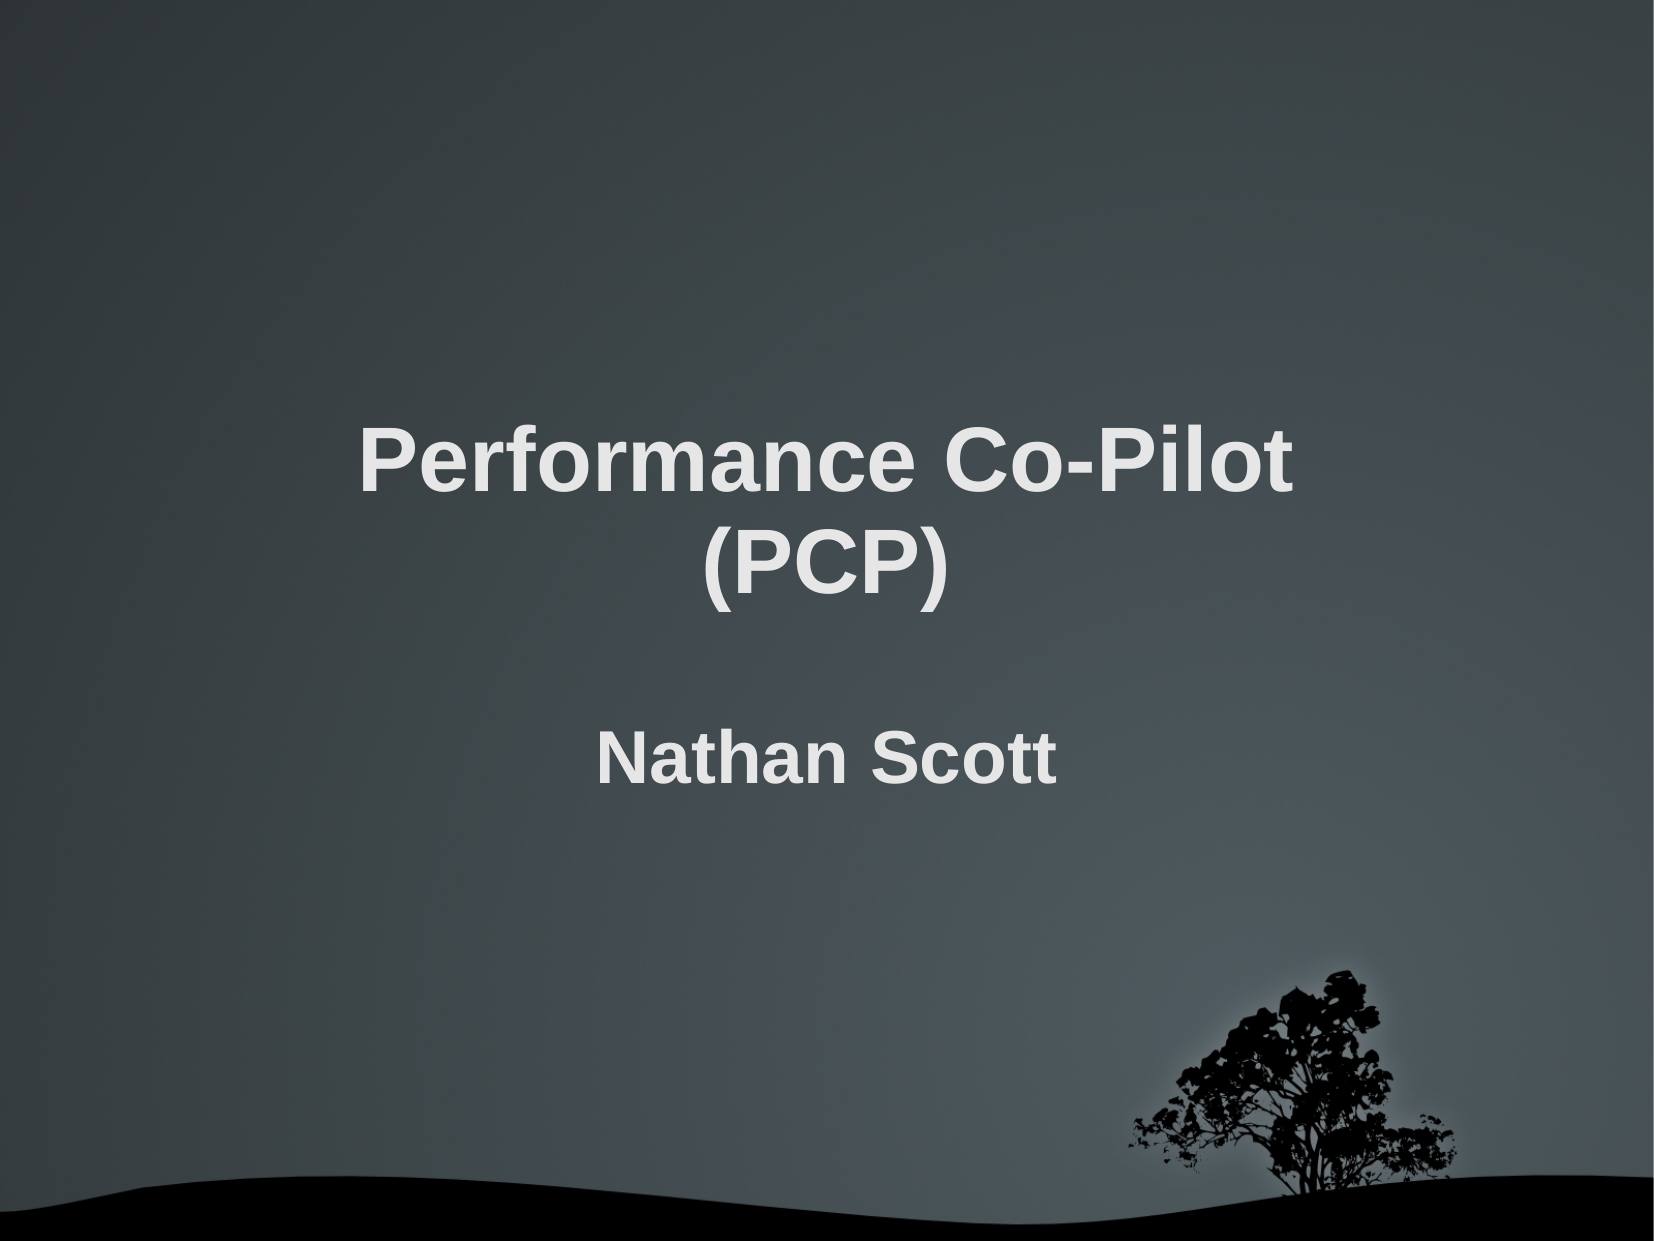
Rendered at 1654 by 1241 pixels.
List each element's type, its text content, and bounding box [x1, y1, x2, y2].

title Performance Co-Pilot (PCP) Nathan Scott [82, 56, 1571, 1152]
picture [0, 0, 1654, 1241]
